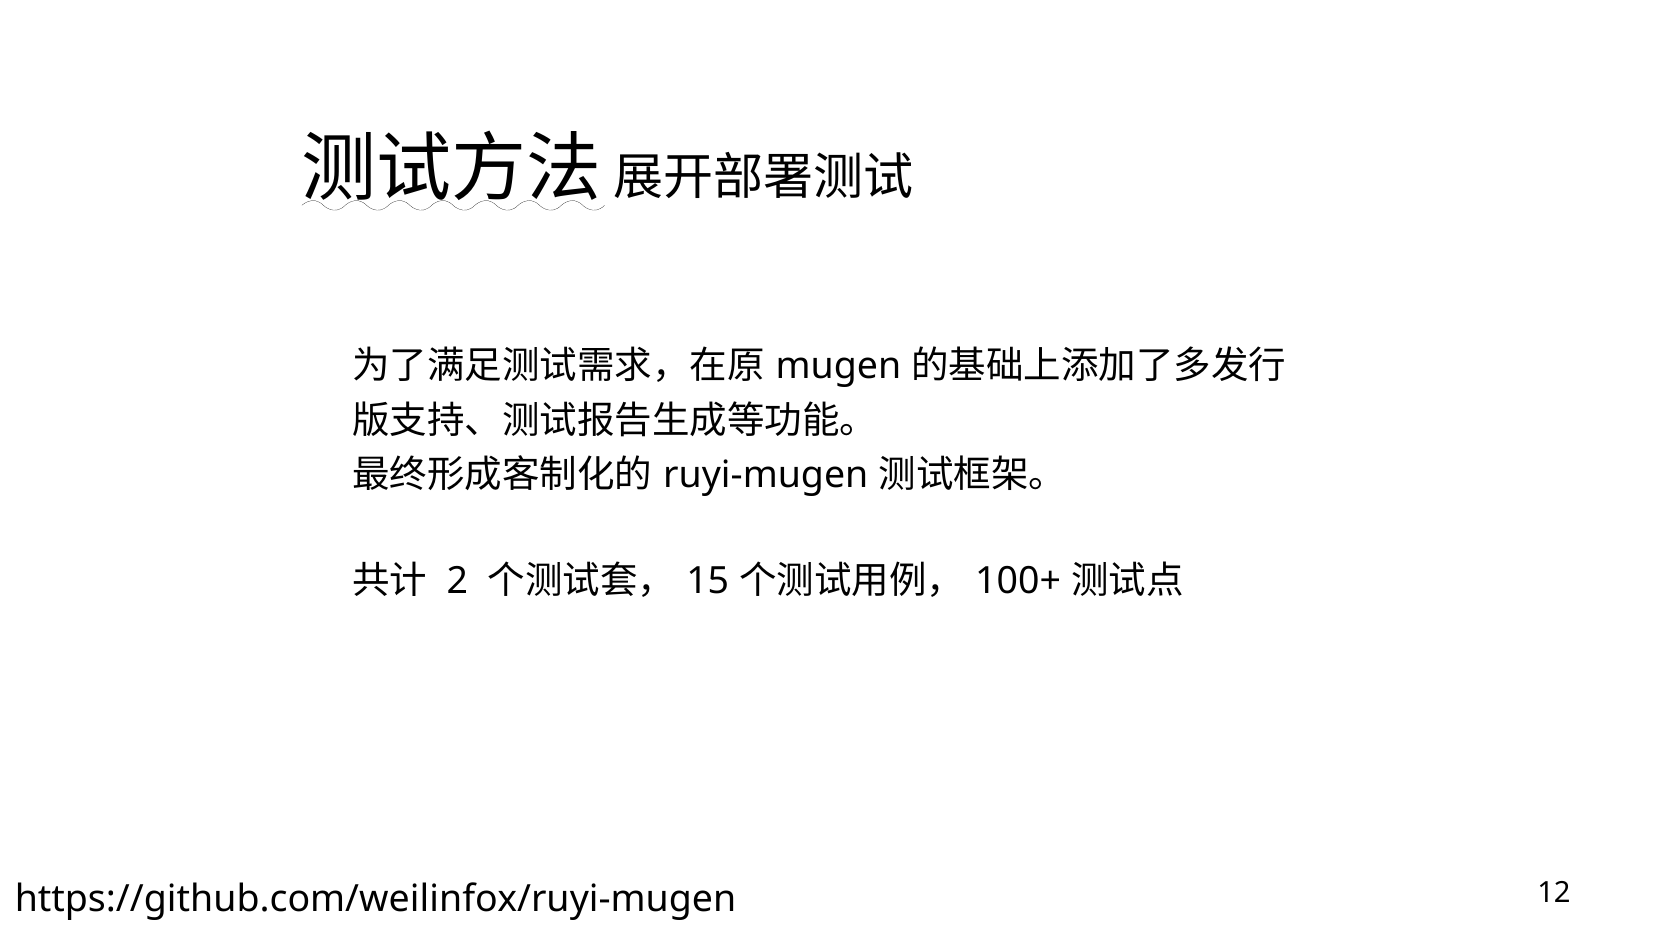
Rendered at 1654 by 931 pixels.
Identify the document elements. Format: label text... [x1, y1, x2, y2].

text_box https://github.com/weilinfox/ruyi-mugen [0, 864, 788, 931]
title 测试方法 展开部署测试 [76, 76, 1654, 233]
text_box 为了满足测试需求，在原mugen的基础上添加了多发行版支持、测试报告生成等功能。 最终形成客制化的ruyi-mugen测试框架。 共计 2 个测试套，15个测试用例，100+测试点 [337, 328, 1313, 721]
